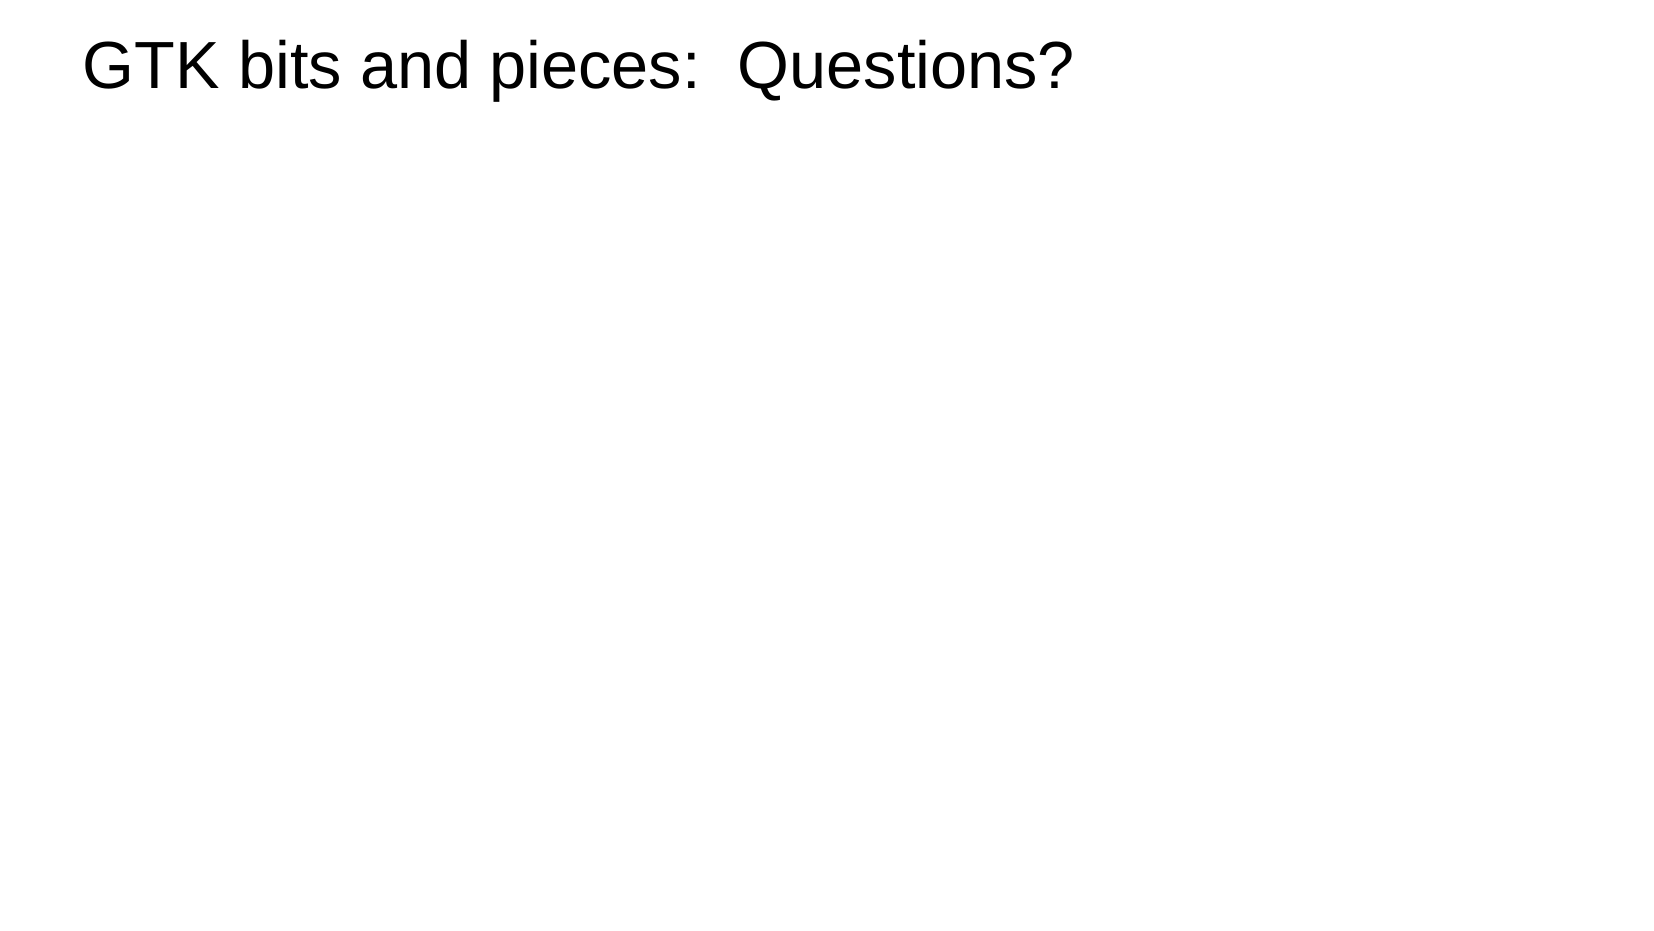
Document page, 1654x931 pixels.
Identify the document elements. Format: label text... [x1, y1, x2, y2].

title GTK bits and pieces: Questions? [82, 28, 1571, 104]
